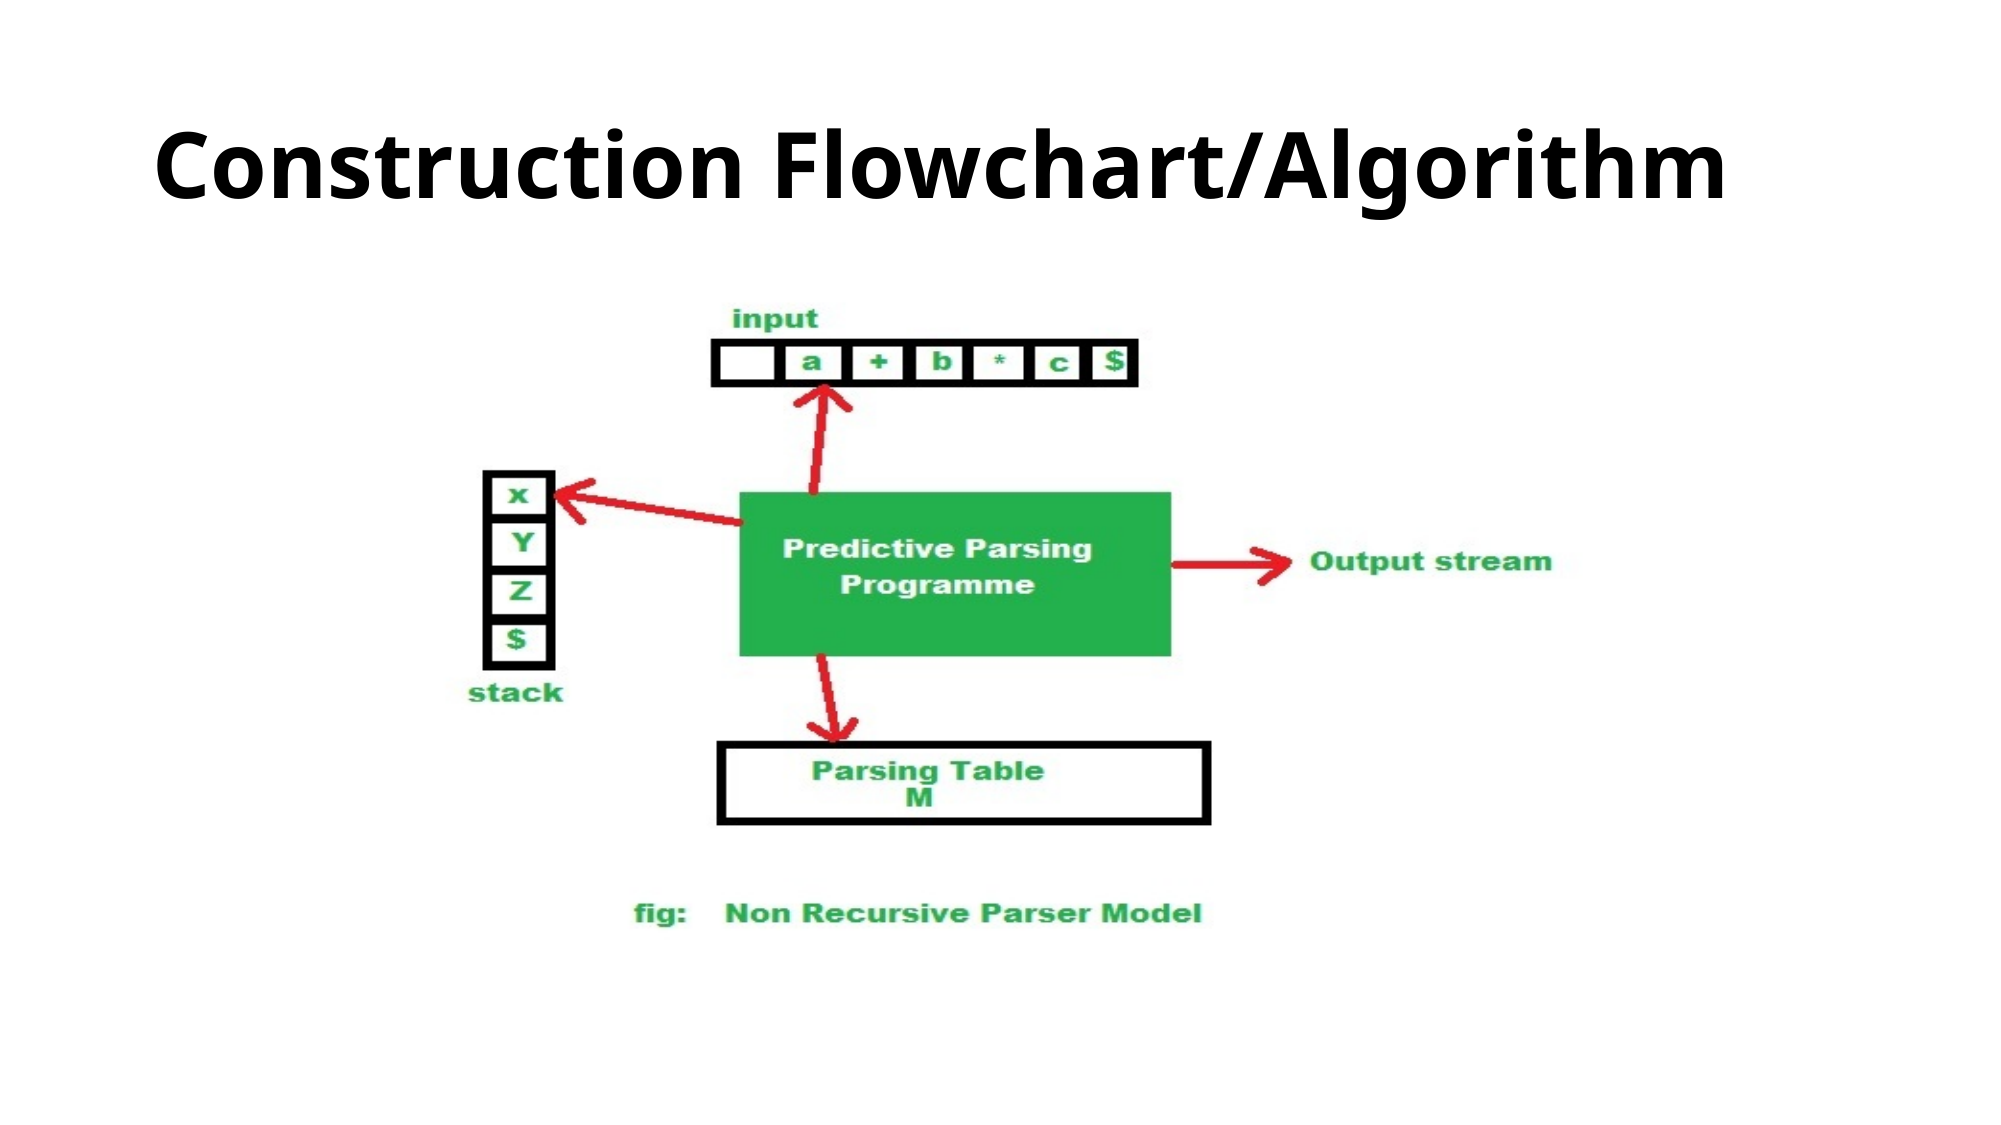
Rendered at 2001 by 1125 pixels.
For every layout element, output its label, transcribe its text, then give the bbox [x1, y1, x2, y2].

picture [414, 278, 1586, 968]
title Construction Flowchart/Algorithm [137, 59, 1863, 278]
